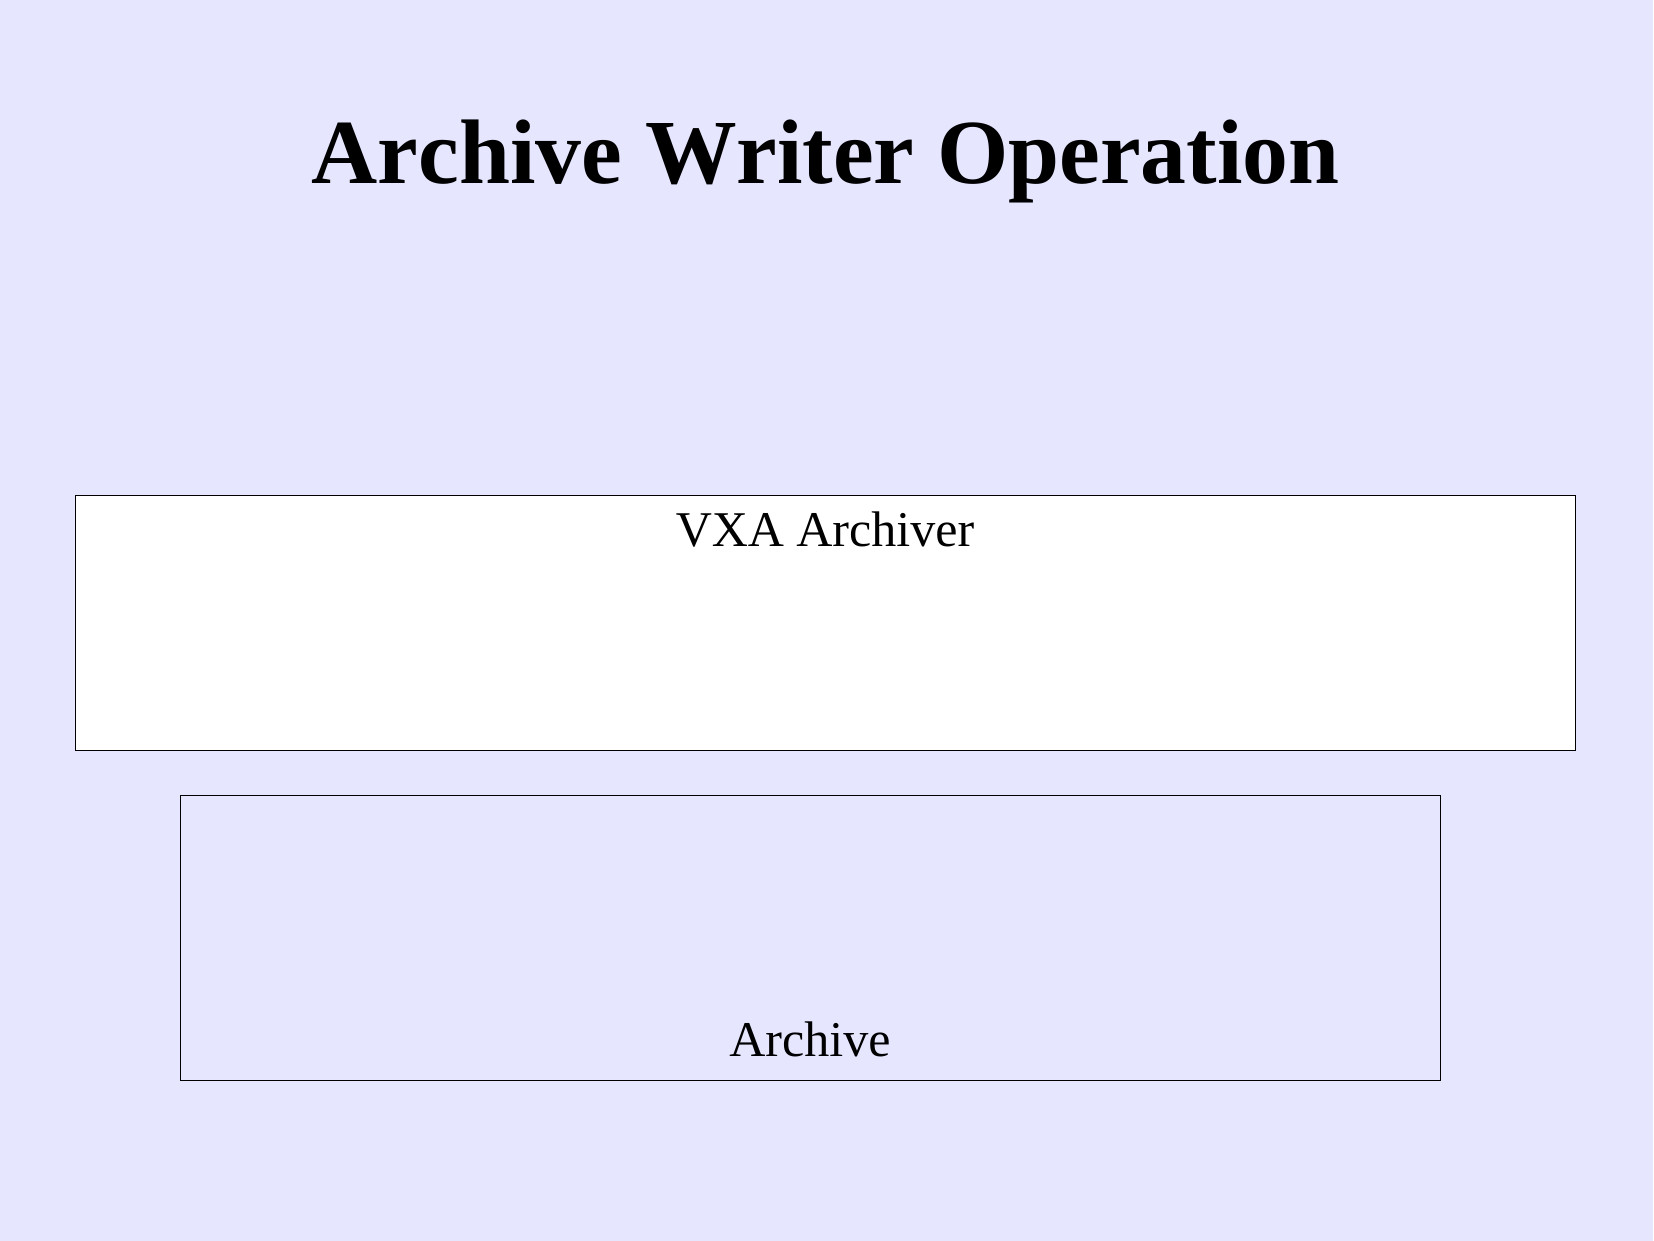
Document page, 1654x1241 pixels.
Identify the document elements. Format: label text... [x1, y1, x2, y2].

text_box Archive [180, 1005, 1441, 1081]
text_box VXA Archiver [75, 495, 1576, 571]
title Archive Writer Operation [82, 49, 1571, 257]
text_box [75, 571, 1576, 751]
